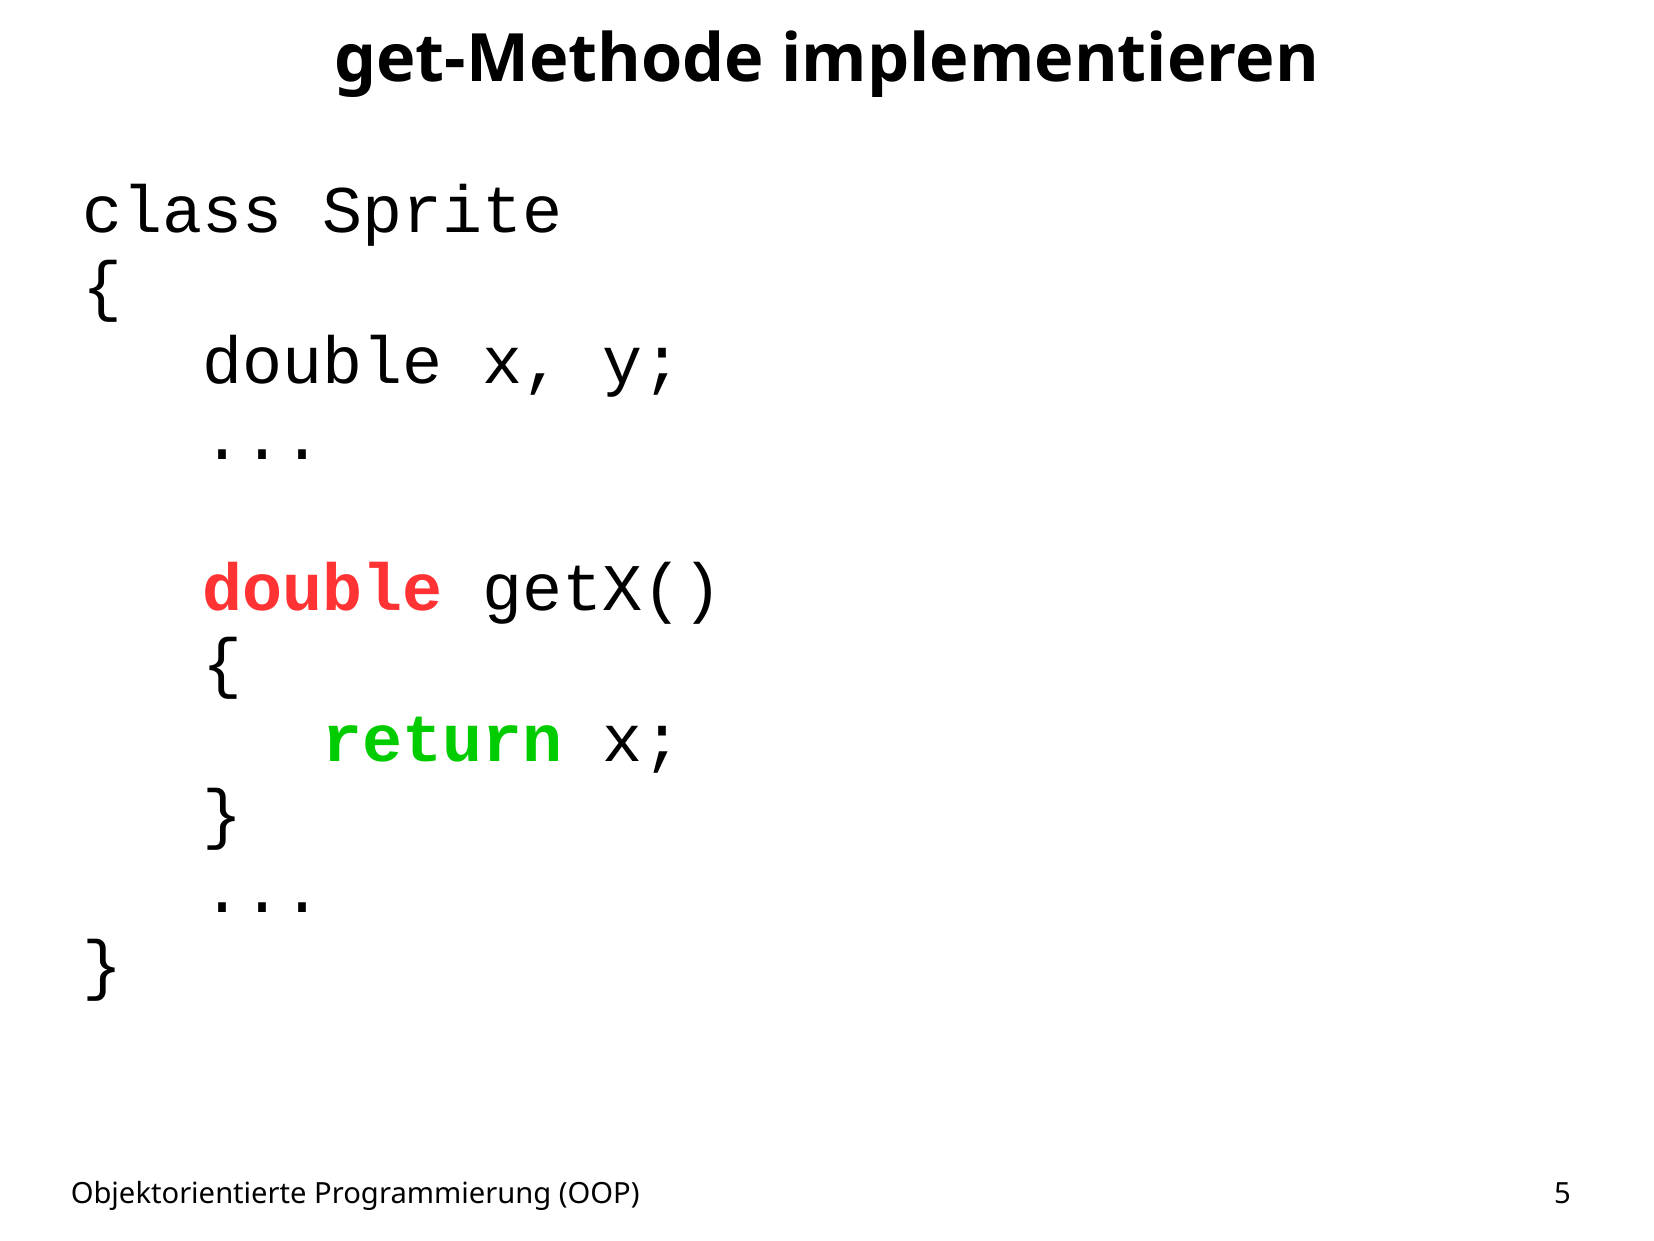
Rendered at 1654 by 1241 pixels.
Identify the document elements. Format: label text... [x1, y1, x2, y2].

title get-Methode implementieren [0, 5, 1654, 107]
list class Sprite { double x, y; ... double getX() { return x; } ... } [82, 177, 1571, 1146]
